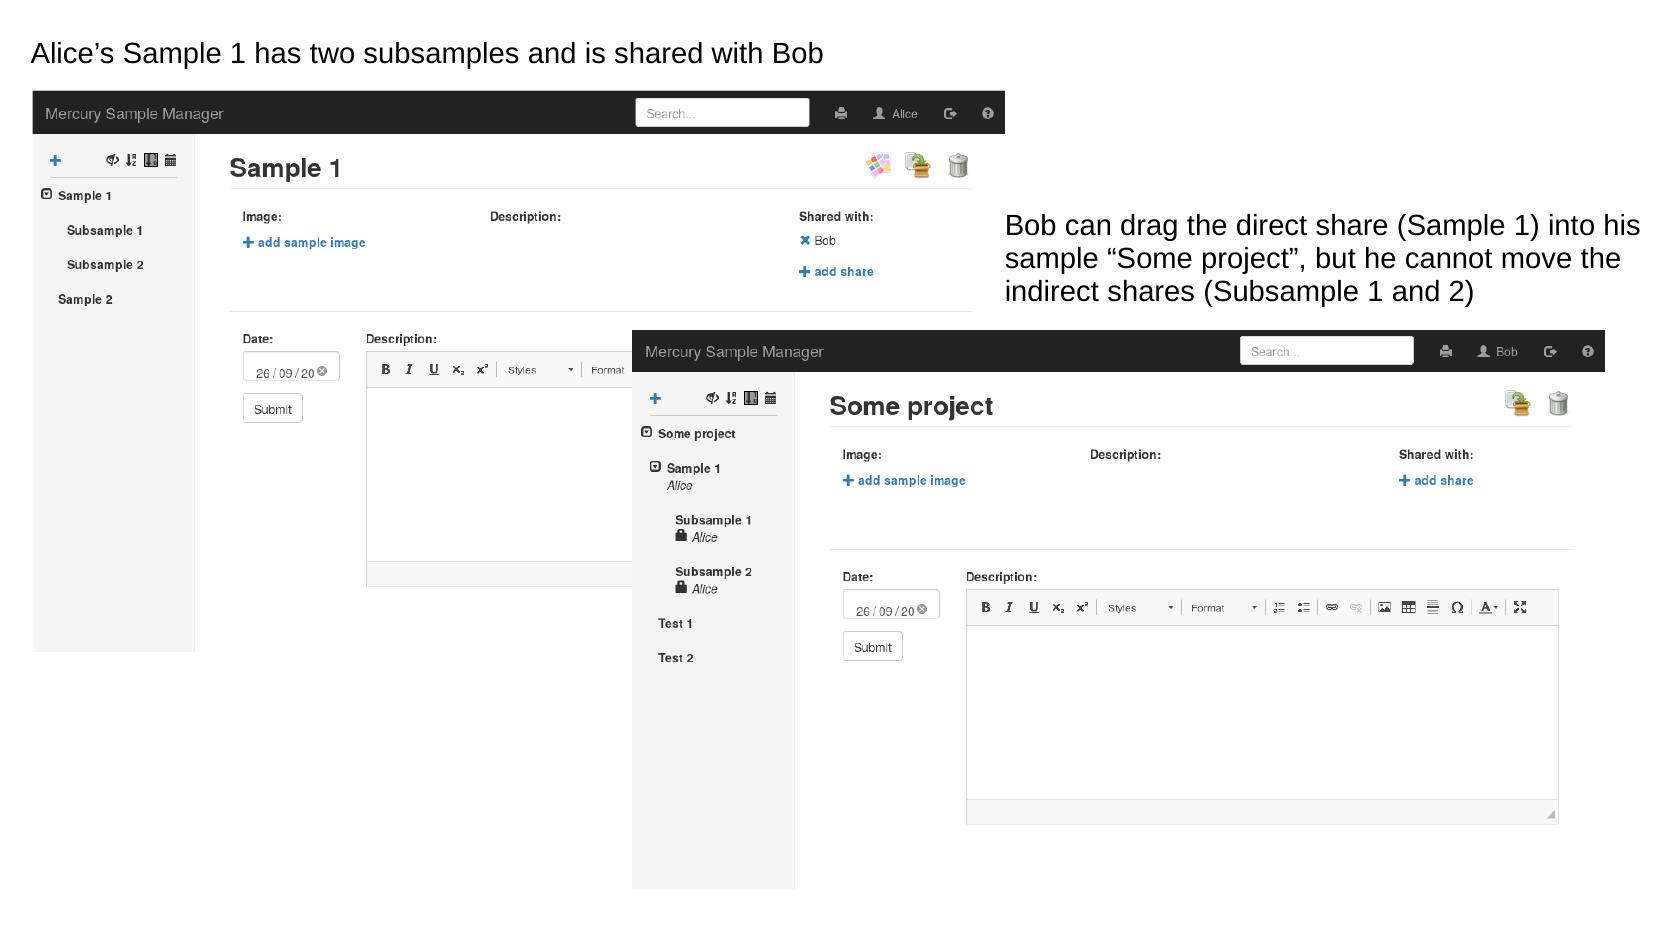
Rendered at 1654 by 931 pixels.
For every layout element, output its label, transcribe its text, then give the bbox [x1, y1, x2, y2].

picture [32, 90, 1606, 889]
text_box Bob can drag the direct share (Sample 1) into his sample “Some project”, but he cannot move the indirect shares (Subsample 1 and 2) [990, 201, 1654, 316]
text_box Alice’s Sample 1 has two subsamples and is shared with Bob [15, 30, 841, 78]
